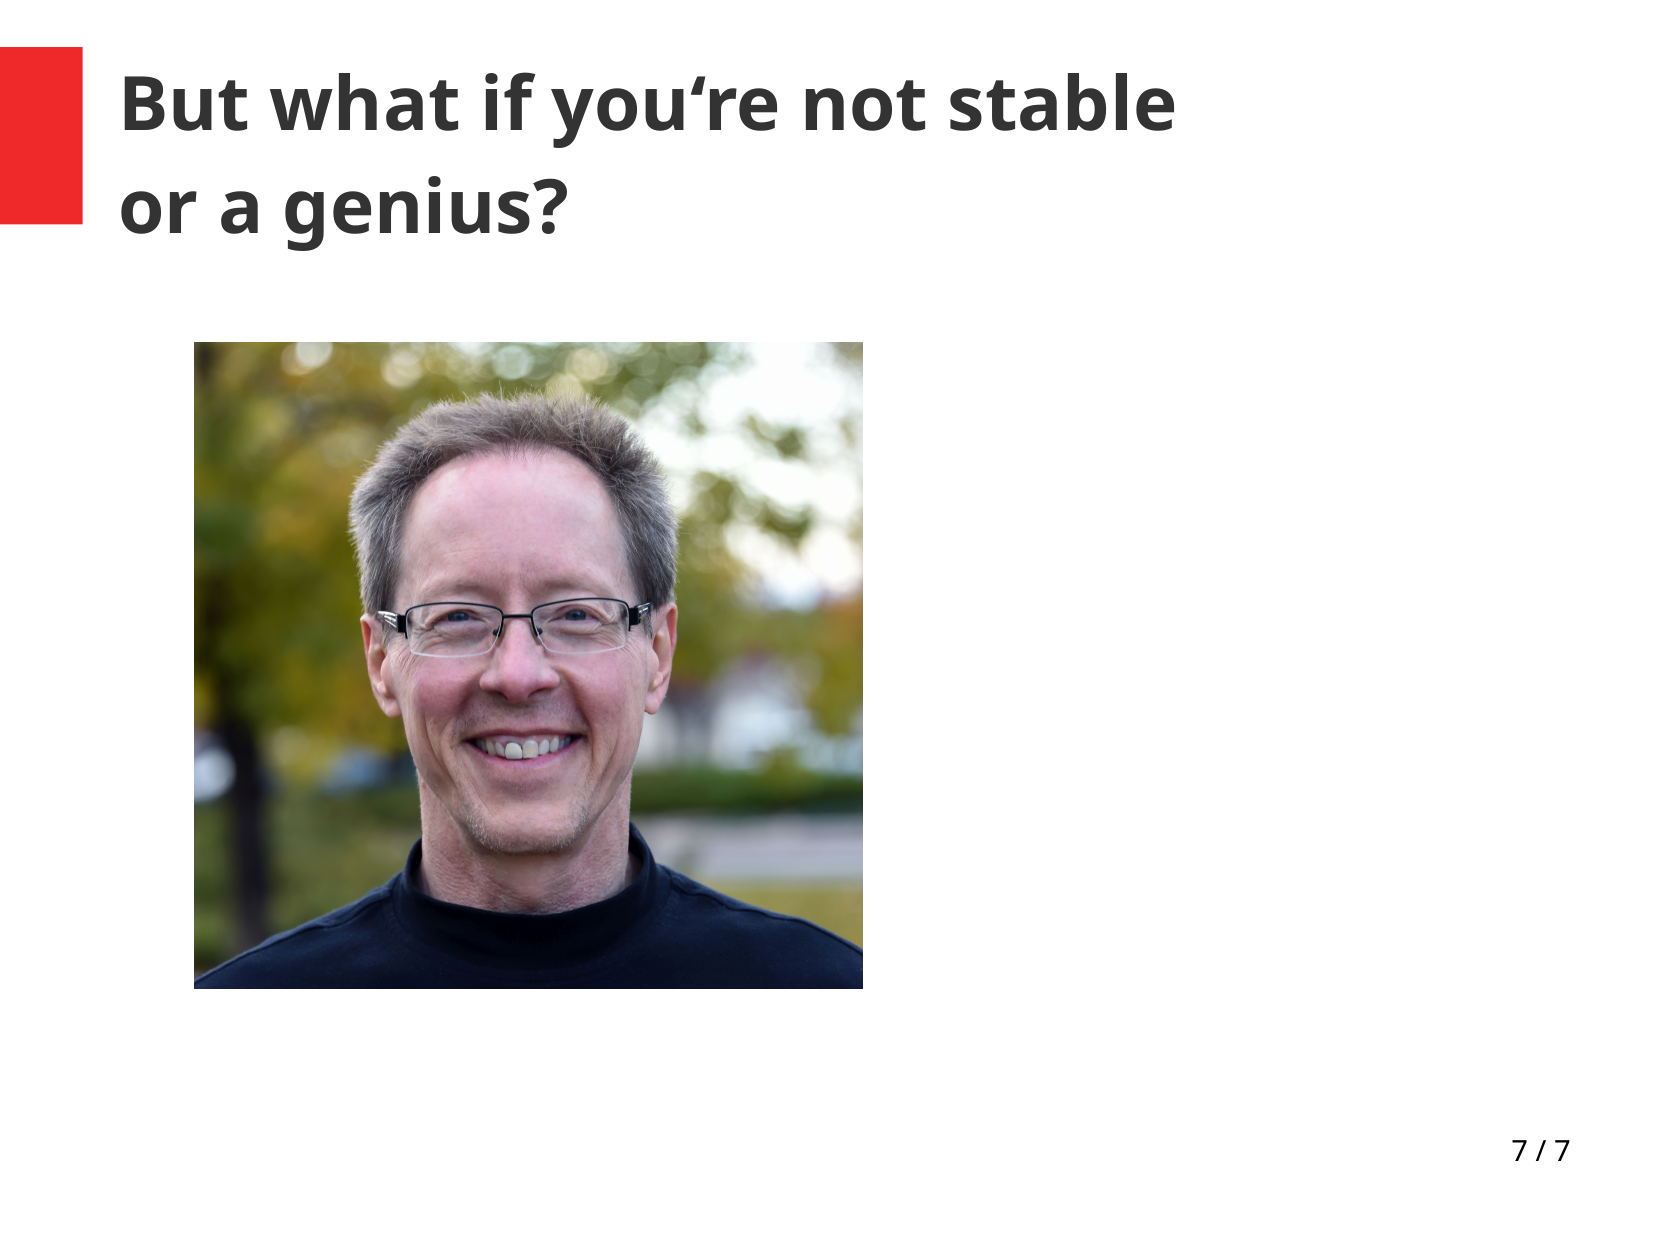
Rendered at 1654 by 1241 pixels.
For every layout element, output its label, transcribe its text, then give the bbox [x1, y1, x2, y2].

picture [194, 342, 863, 990]
title But what if you‘re not stable or a genius? [118, 49, 1571, 257]
